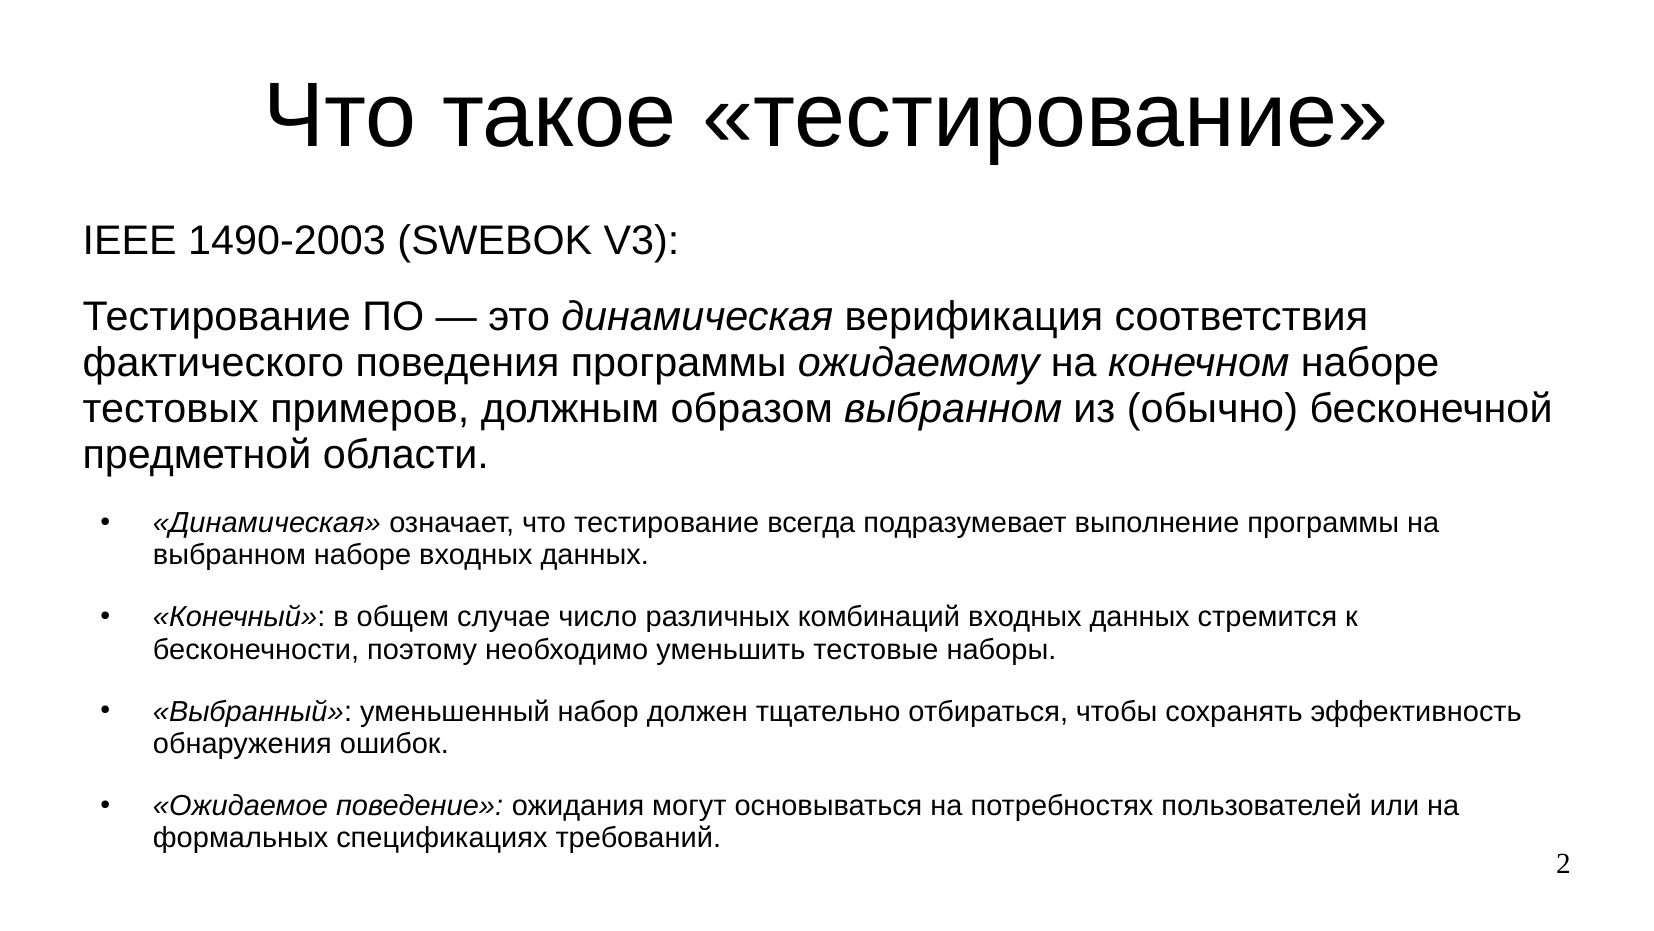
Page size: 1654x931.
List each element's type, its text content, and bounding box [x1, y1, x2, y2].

list IEEE 1490-2003 (SWEBOK V3): Тестирование ПО — это динамическая верификация соответствия фактического поведения программы ожидаемому на конечном наборе тестовых примеров, должным образом выбранном из (обычно) бесконечной предметной области. «Динамическая» означает, что тестирование всегда подразумевает выполнение программы на выбранном наборе входных данных. «Конечный»: в общем случае число различных комбинаций входных данных стремится к бесконечности, поэтому необходимо уменьшить тестовые наборы. «Выбранный»: уменьшенный набор должен тщательно отбираться, чтобы сохранять эффективность обнаружения ошибок. «Ожидаемое поведение»: ожидания могут основываться на потребностях пользователей или на формальных спецификациях требований. [82, 217, 1571, 857]
title Что такое «тестирование» [82, 37, 1571, 193]
